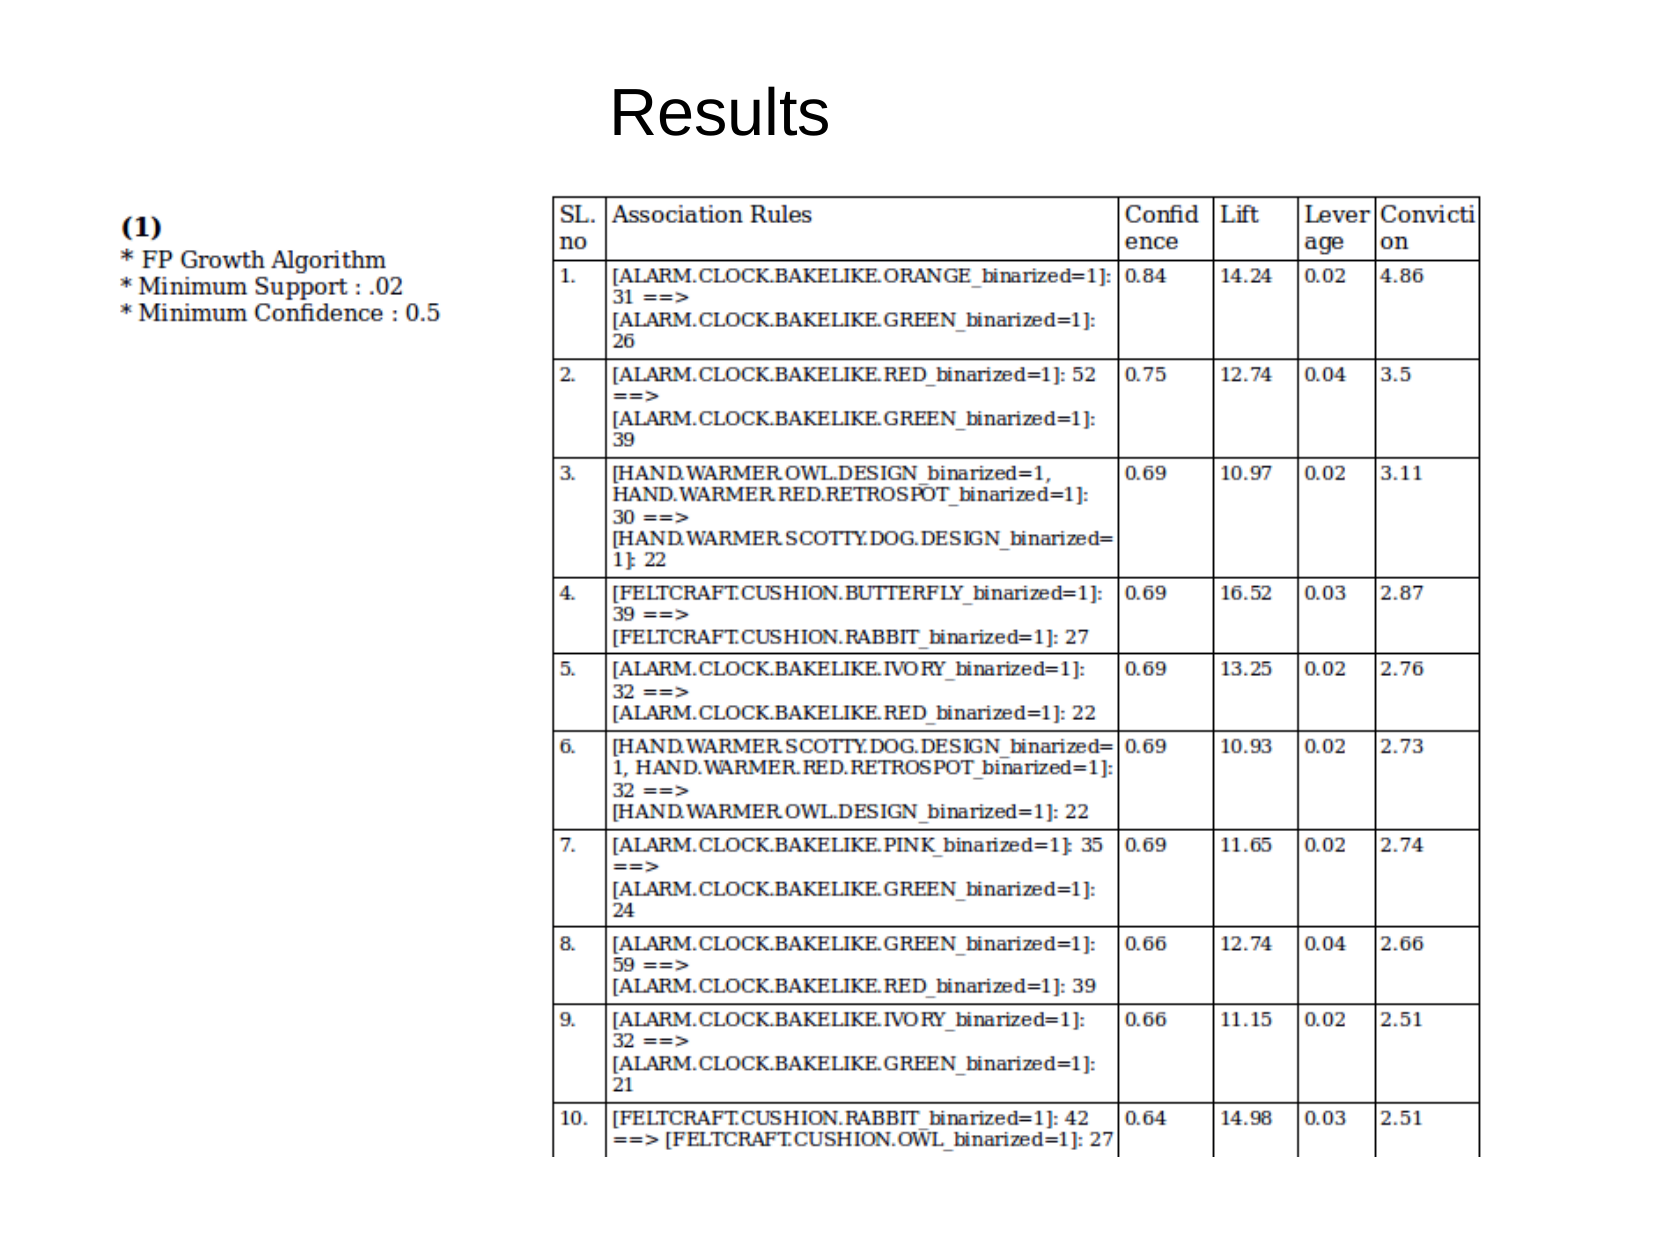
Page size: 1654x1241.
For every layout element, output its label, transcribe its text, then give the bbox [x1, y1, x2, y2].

title Results [0, 5, 1465, 213]
picture [47, 186, 1530, 1157]
